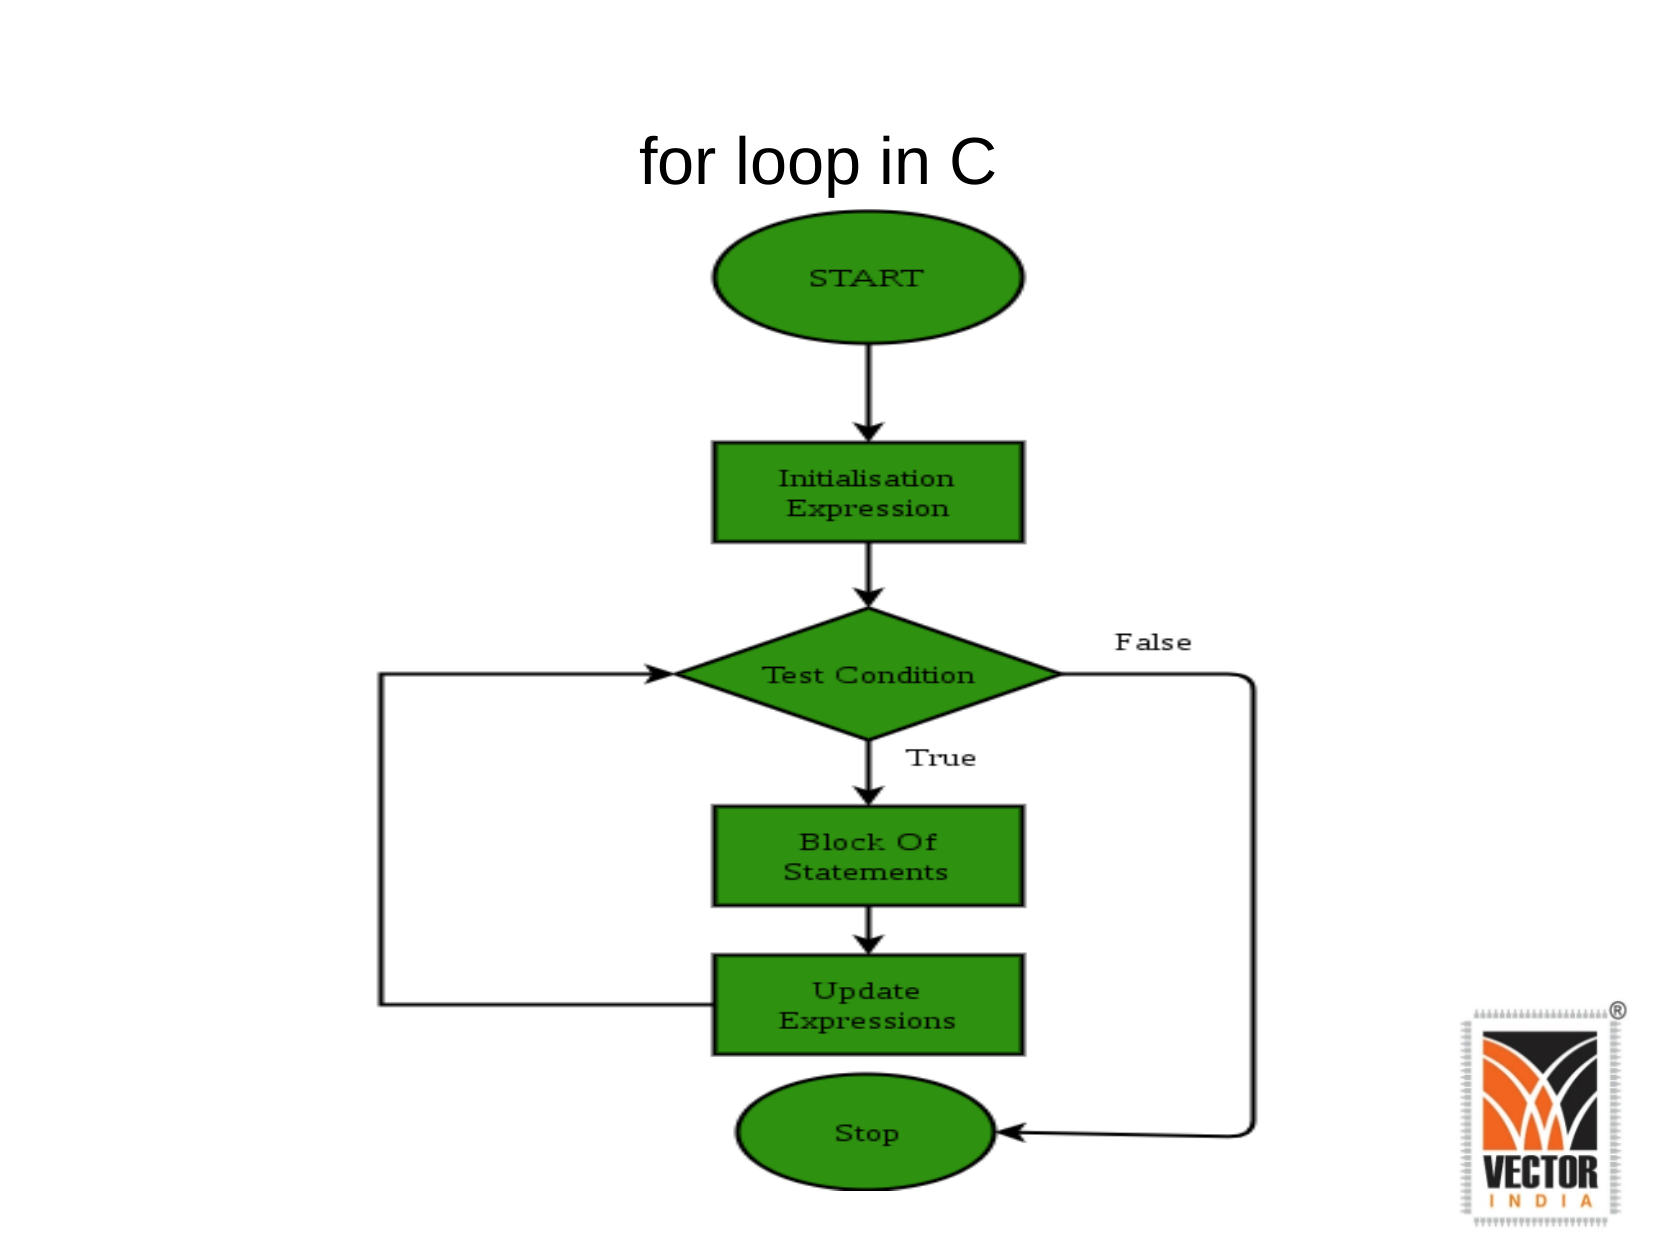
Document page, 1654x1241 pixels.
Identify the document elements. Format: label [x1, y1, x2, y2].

picture [1432, 996, 1654, 1237]
subtitle [82, 45, 1571, 1241]
picture [360, 210, 1276, 1191]
